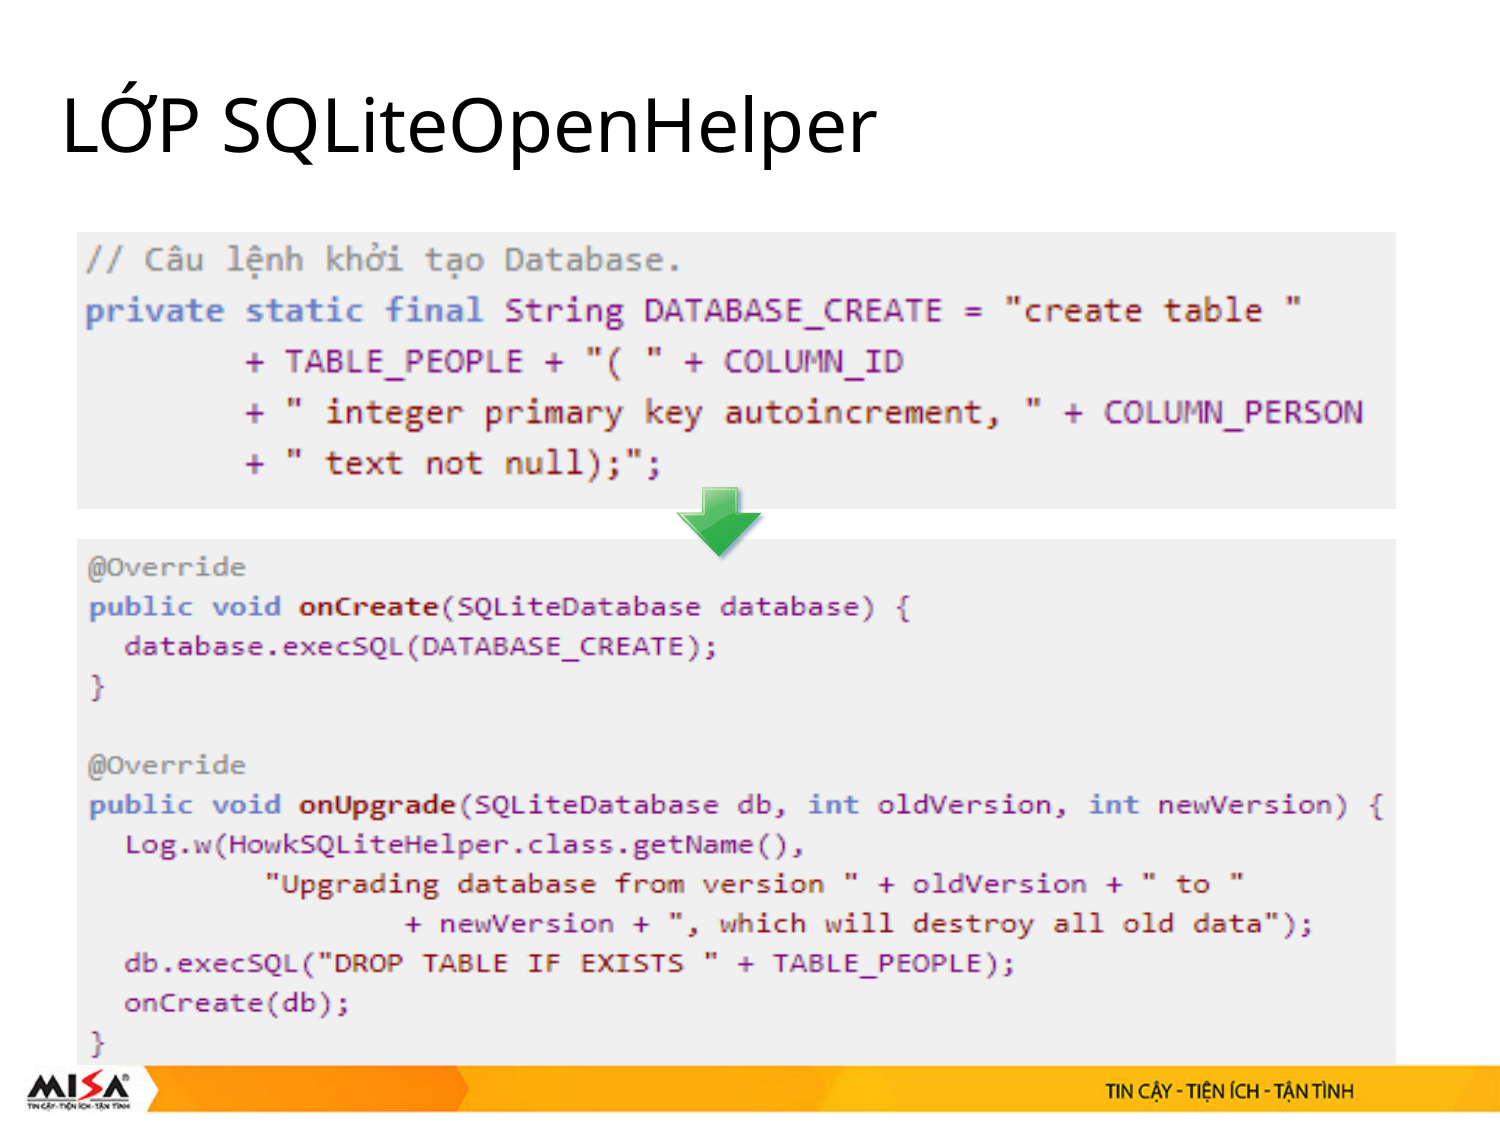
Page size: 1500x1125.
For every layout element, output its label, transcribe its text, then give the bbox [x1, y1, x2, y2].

title LỚP SQLiteOpenHelper [60, 29, 1411, 218]
picture [0, 0, 1500, 1125]
